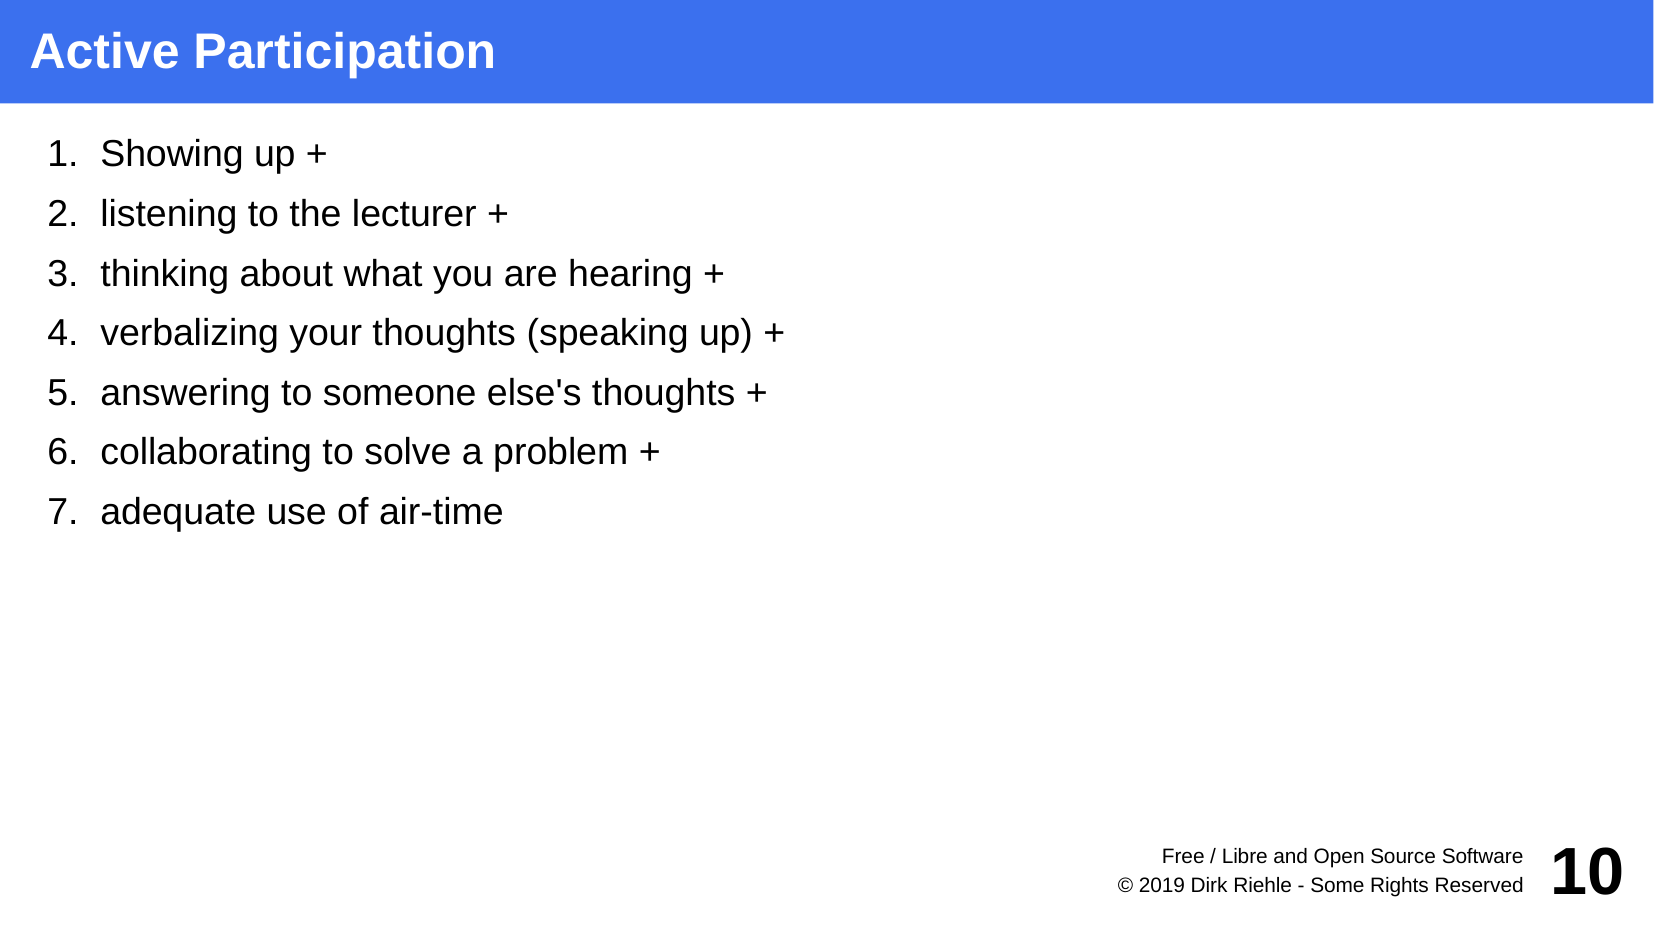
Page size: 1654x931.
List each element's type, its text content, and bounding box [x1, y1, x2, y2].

list Showing up + listening to the lecturer + thinking about what you are hearing + verbalizing your thoughts (speaking up) + answering to someone else's thoughts + collaborating to solve a problem + adequate use of air-time [29, 132, 1625, 813]
title Active Participation [0, 0, 1654, 104]
